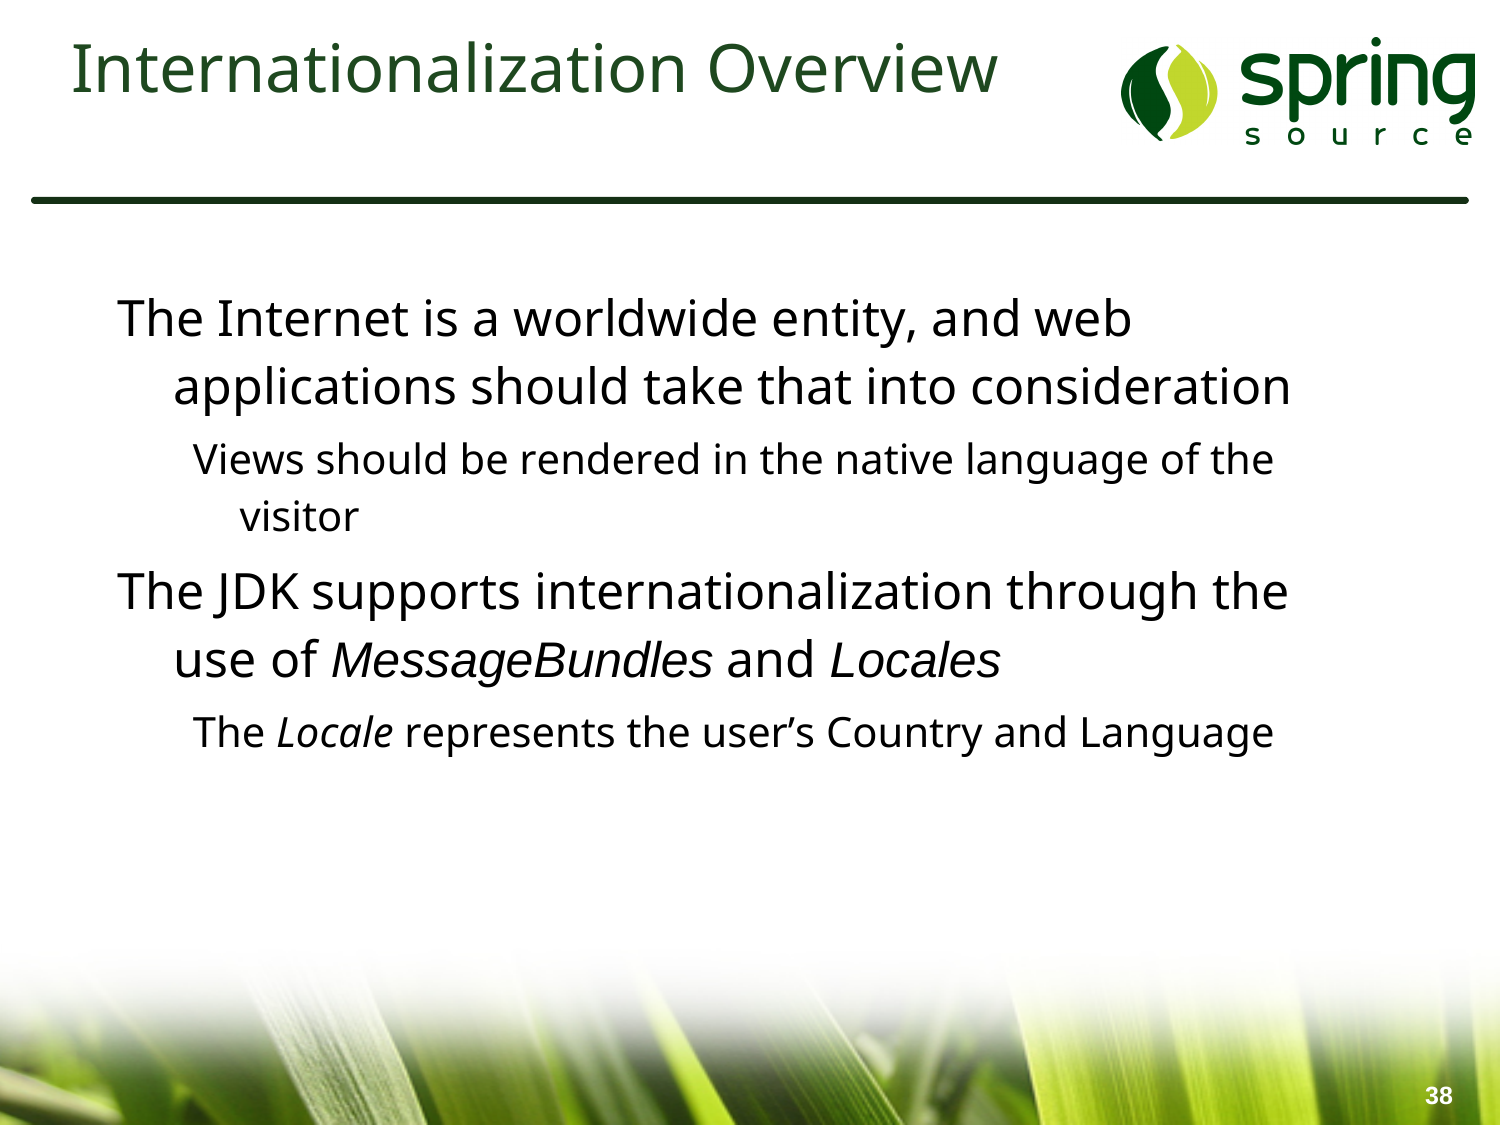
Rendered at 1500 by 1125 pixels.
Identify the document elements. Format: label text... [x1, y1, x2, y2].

picture [0, 944, 1500, 1125]
list The Internet is a worldwide entity, and web applications should take that into consideration Views should be rendered in the native language of the visitor The JDK supports internationalization through the use of MessageBundles and Locales The Locale represents the user’s Country and Language [103, 275, 1394, 938]
title Internationalization Overview [56, 13, 1089, 177]
picture [1121, 37, 1475, 145]
